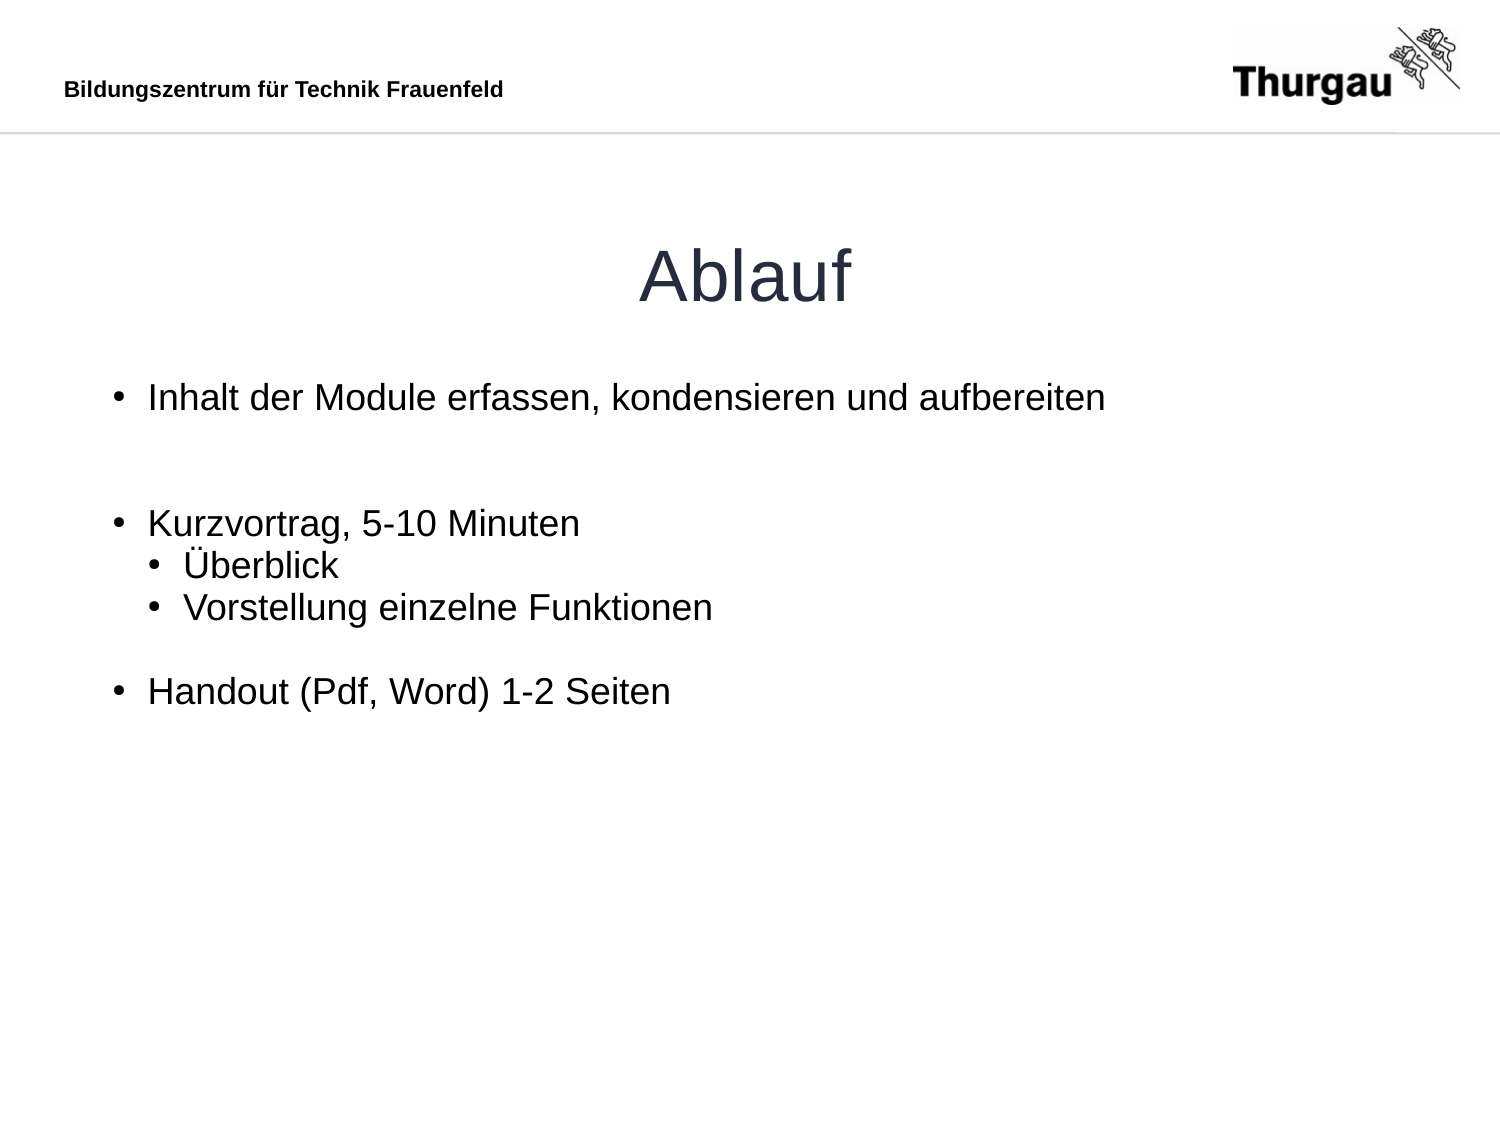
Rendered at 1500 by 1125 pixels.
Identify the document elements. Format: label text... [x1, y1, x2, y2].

text_box Inhalt der Module erfassen, kondensieren und aufbereiten Kurzvortrag, 5-10 Minuten Überblick Vorstellung einzelne Funktionen Handout (Pdf, Word) 1-2 Seiten [97, 369, 1447, 973]
picture [1233, 27, 1460, 105]
text_box Bildungszentrum für Technik Frauenfeld [48, 65, 667, 115]
text_box Ablauf [56, 239, 1435, 323]
